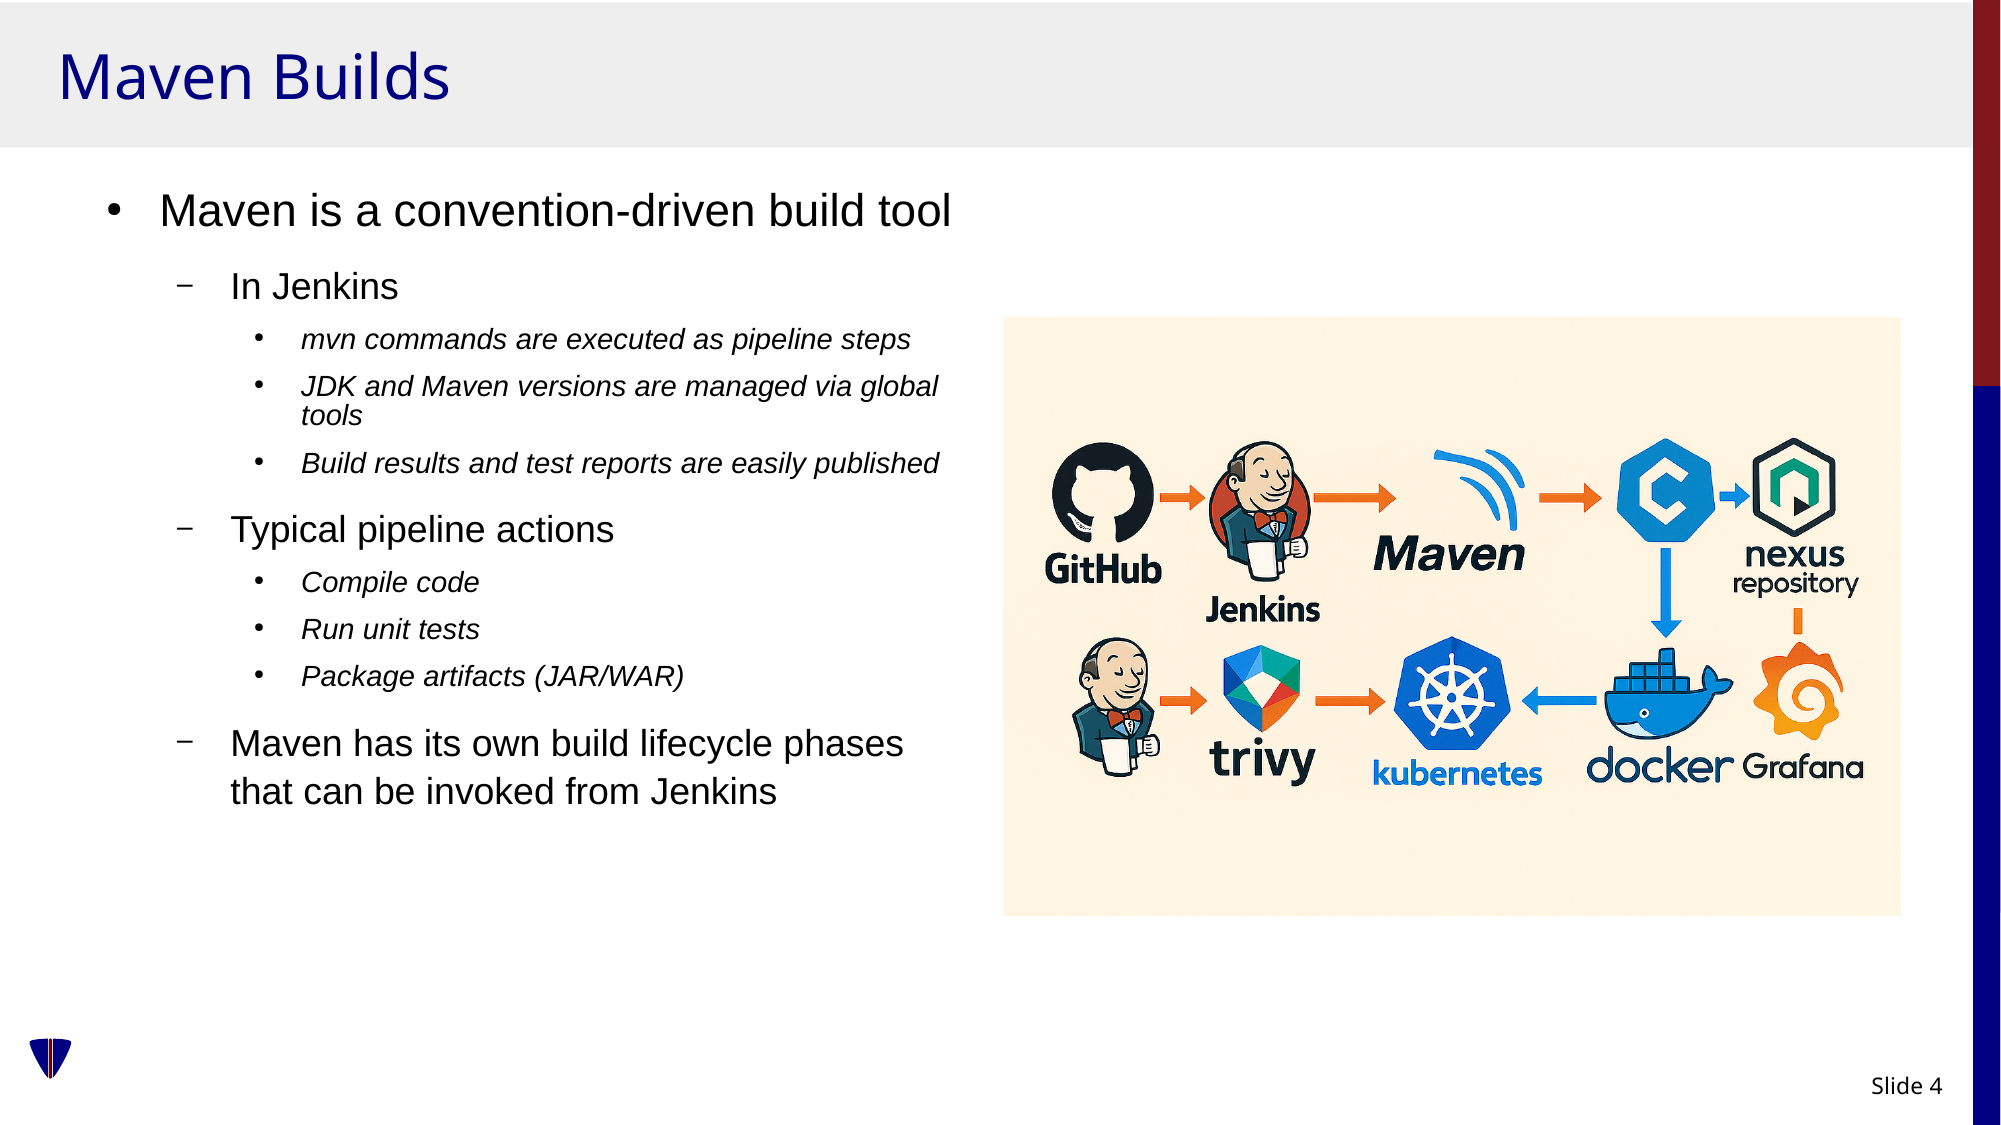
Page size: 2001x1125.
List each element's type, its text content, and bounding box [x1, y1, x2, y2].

list Maven is a convention-driven build tool In Jenkins mvn commands are executed as pipeline steps JDK and Maven versions are managed via global tools Build results and test reports are easily published Typical pipeline actions Compile code Run unit tests Package artifacts (JAR/WAR) Maven has its own build lifecycle phases that can be invoked from Jenkins [88, 177, 975, 1034]
title Maven Builds [0, 2, 1973, 148]
picture [1003, 317, 1901, 916]
